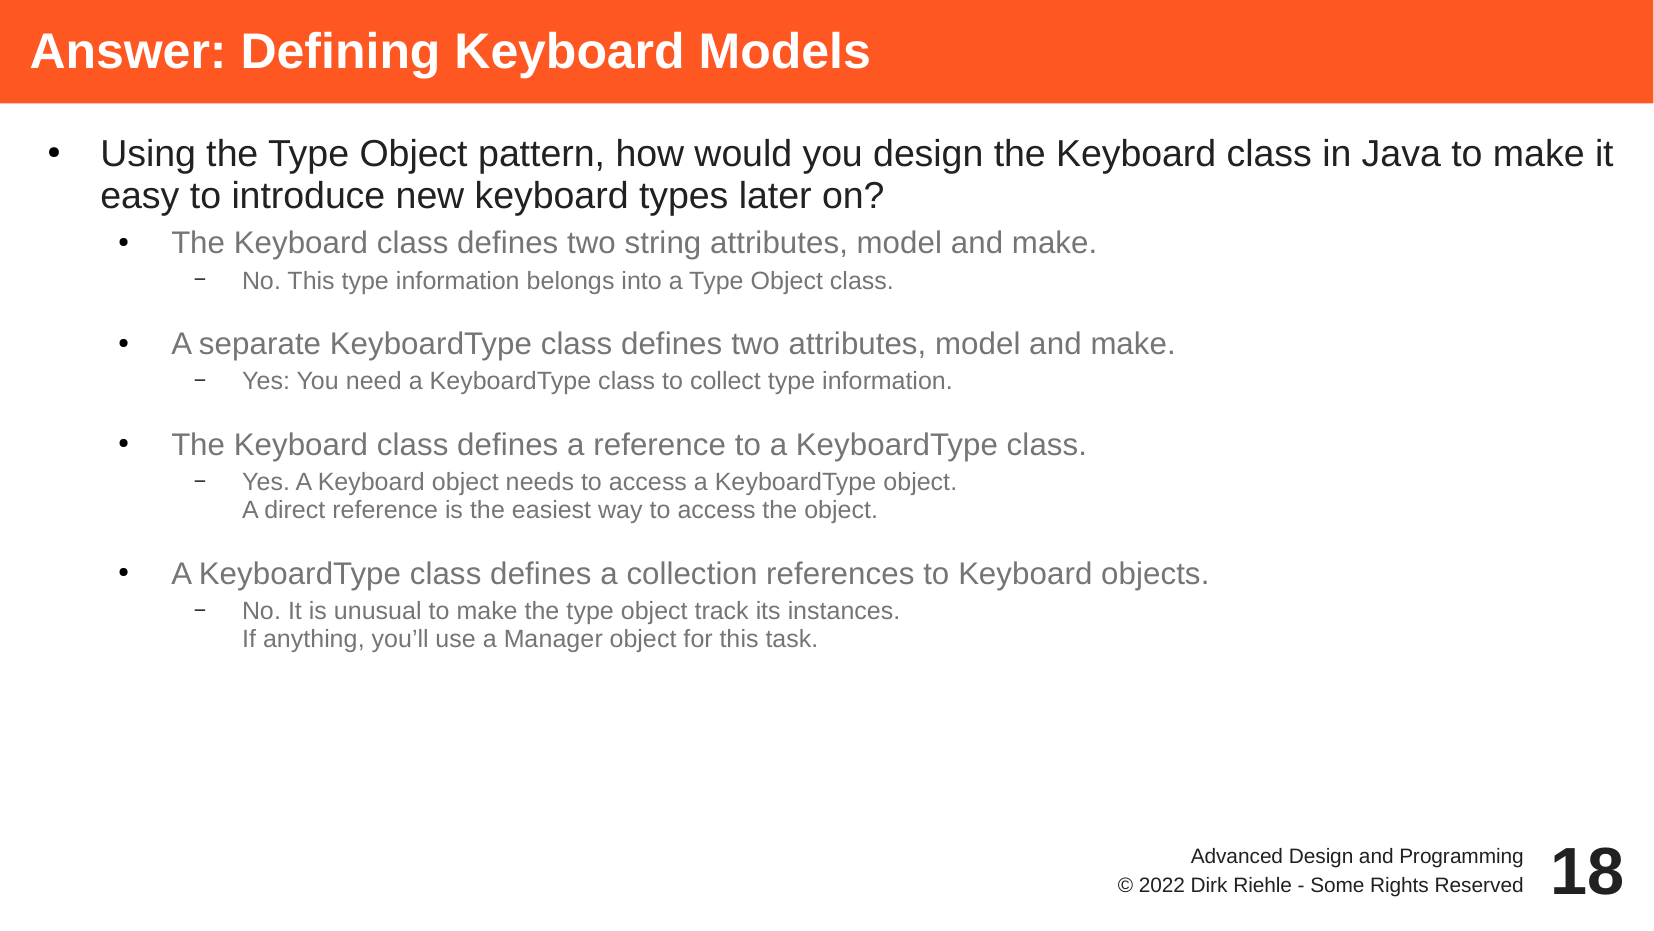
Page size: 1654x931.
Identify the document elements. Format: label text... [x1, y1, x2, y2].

list Using the Type Object pattern, how would you design the Keyboard class in Java to make it easy to introduce new keyboard types later on? The Keyboard class defines two string attributes, model and make. No. This type information belongs into a Type Object class. A separate KeyboardType class defines two attributes, model and make. Yes: You need a KeyboardType class to collect type information. The Keyboard class defines a reference to a KeyboardType class. Yes. A Keyboard object needs to access a KeyboardType object. A direct reference is the easiest way to access the object. A KeyboardType class defines a collection references to Keyboard objects. No. It is unusual to make the type object track its instances. If anything, you’ll use a Manager object for this task. [29, 132, 1625, 813]
title Answer: Defining Keyboard Models [0, 0, 1654, 104]
